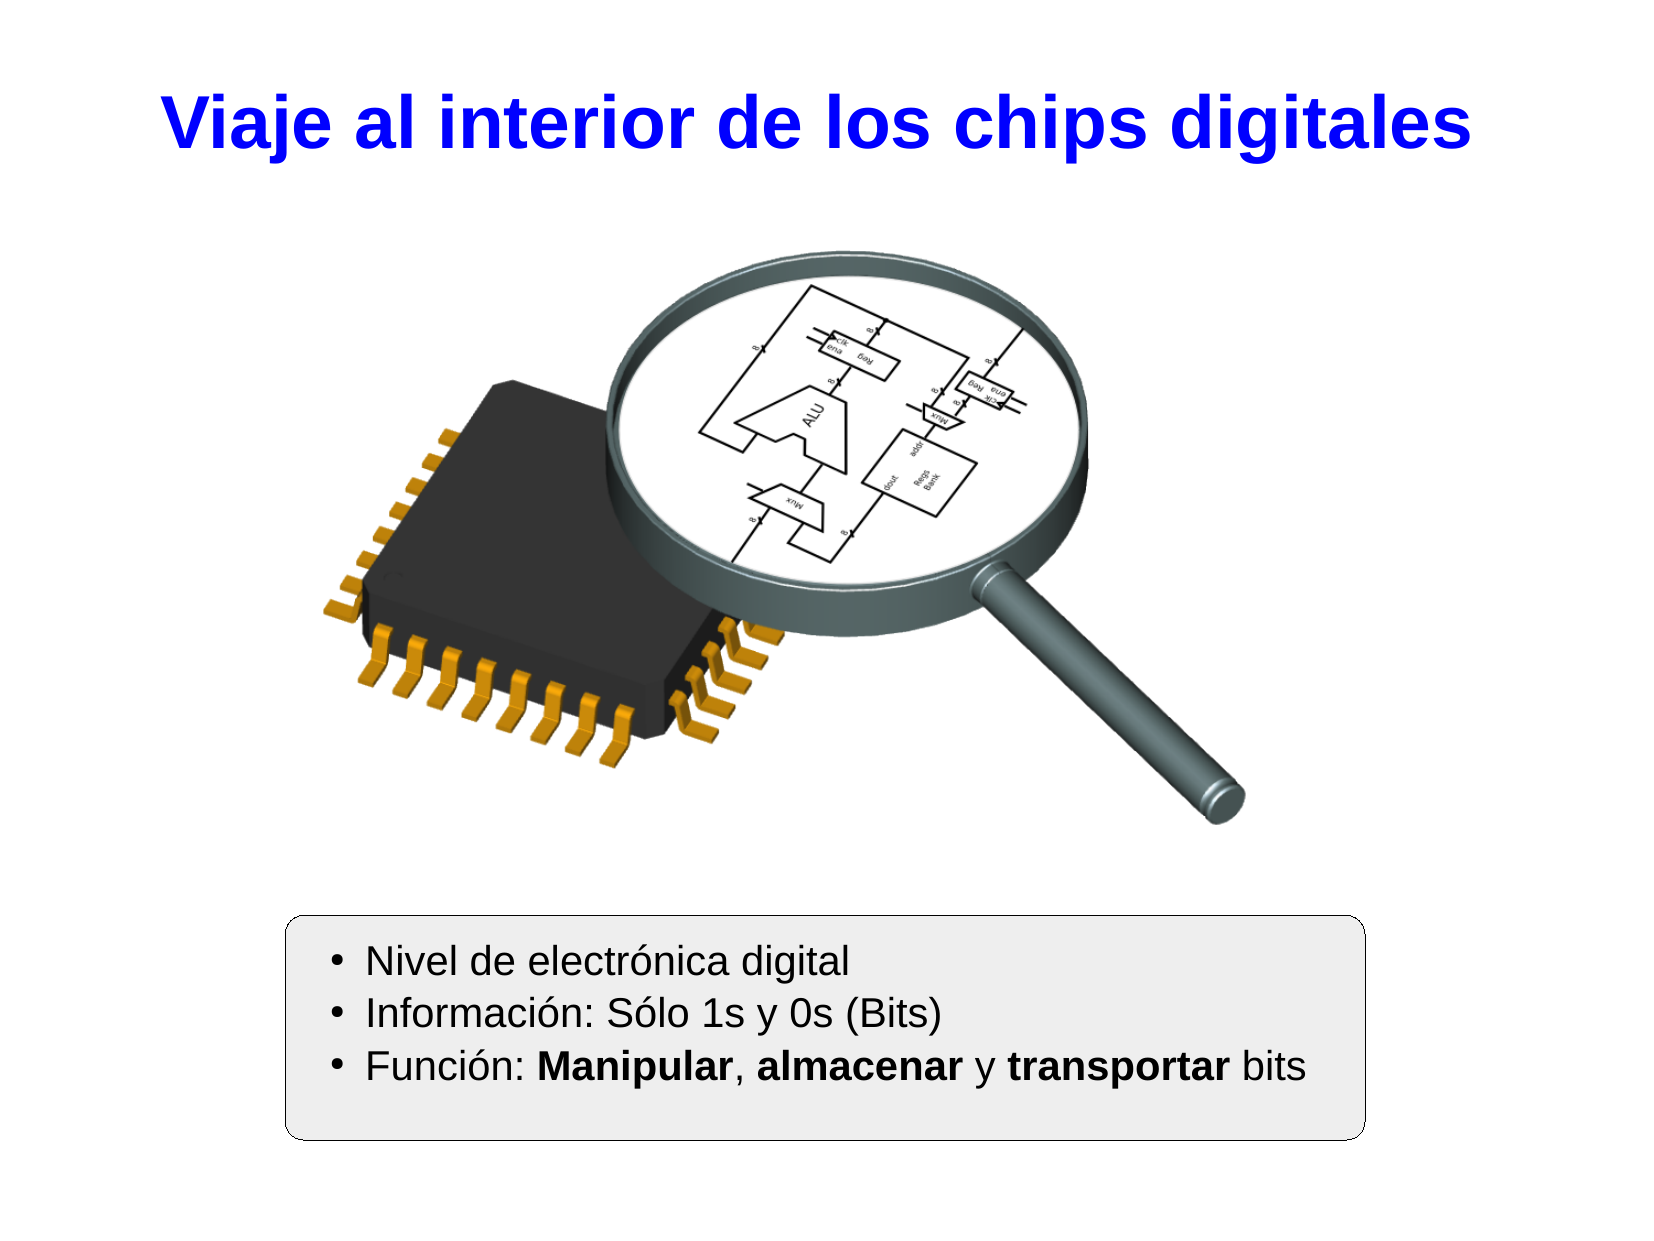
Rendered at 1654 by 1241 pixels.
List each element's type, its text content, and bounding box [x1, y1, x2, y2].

text_box Nivel de electrónica digital Información: Sólo 1s y 0s (Bits) Función: Manipular, almacenar y transportar bits [315, 930, 1336, 1126]
text_box [285, 915, 1366, 1141]
text_box Viaje al interior de los chips digitales [90, 73, 1546, 211]
picture [323, 250, 1246, 826]
